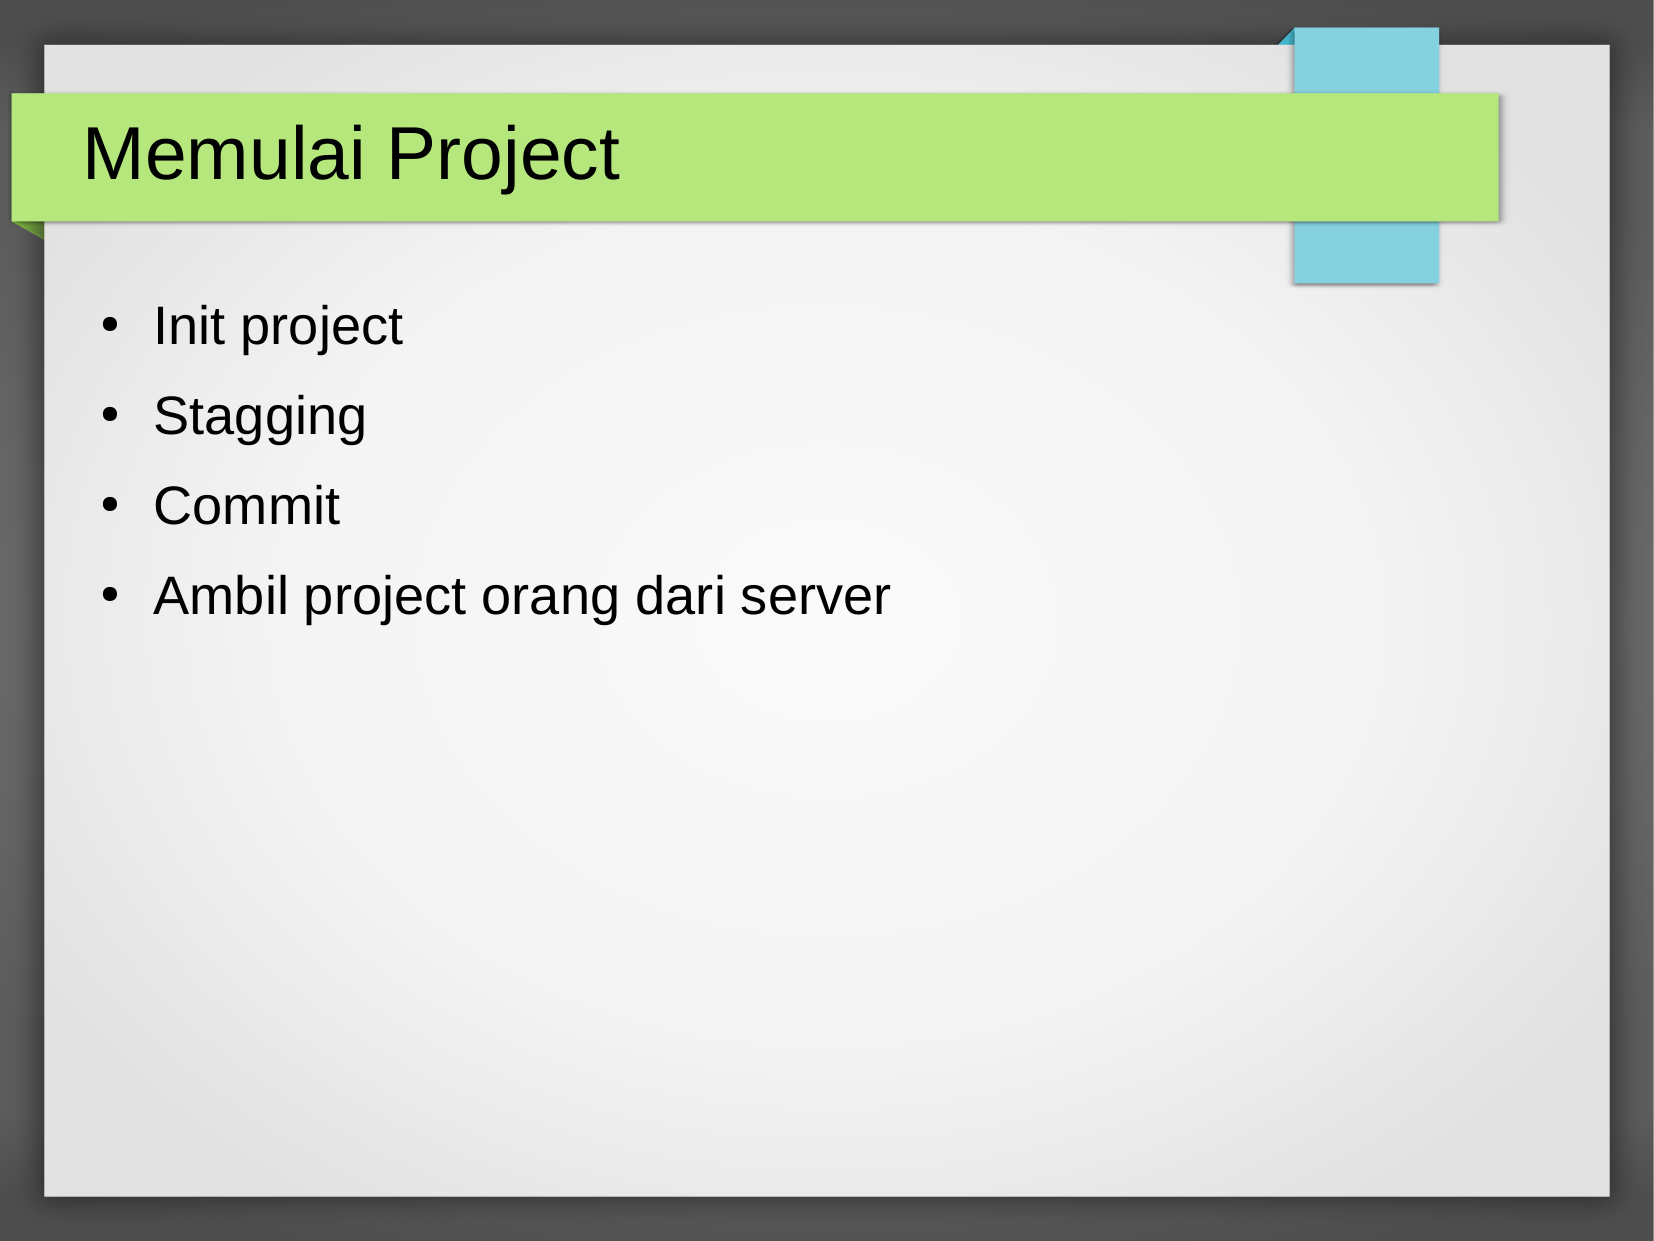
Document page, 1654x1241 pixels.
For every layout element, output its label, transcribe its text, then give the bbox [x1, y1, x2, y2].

list Init project Stagging Commit Ambil project orang dari server [82, 295, 1571, 1015]
picture [0, 0, 1654, 1241]
title Memulai Project [82, 94, 1264, 213]
